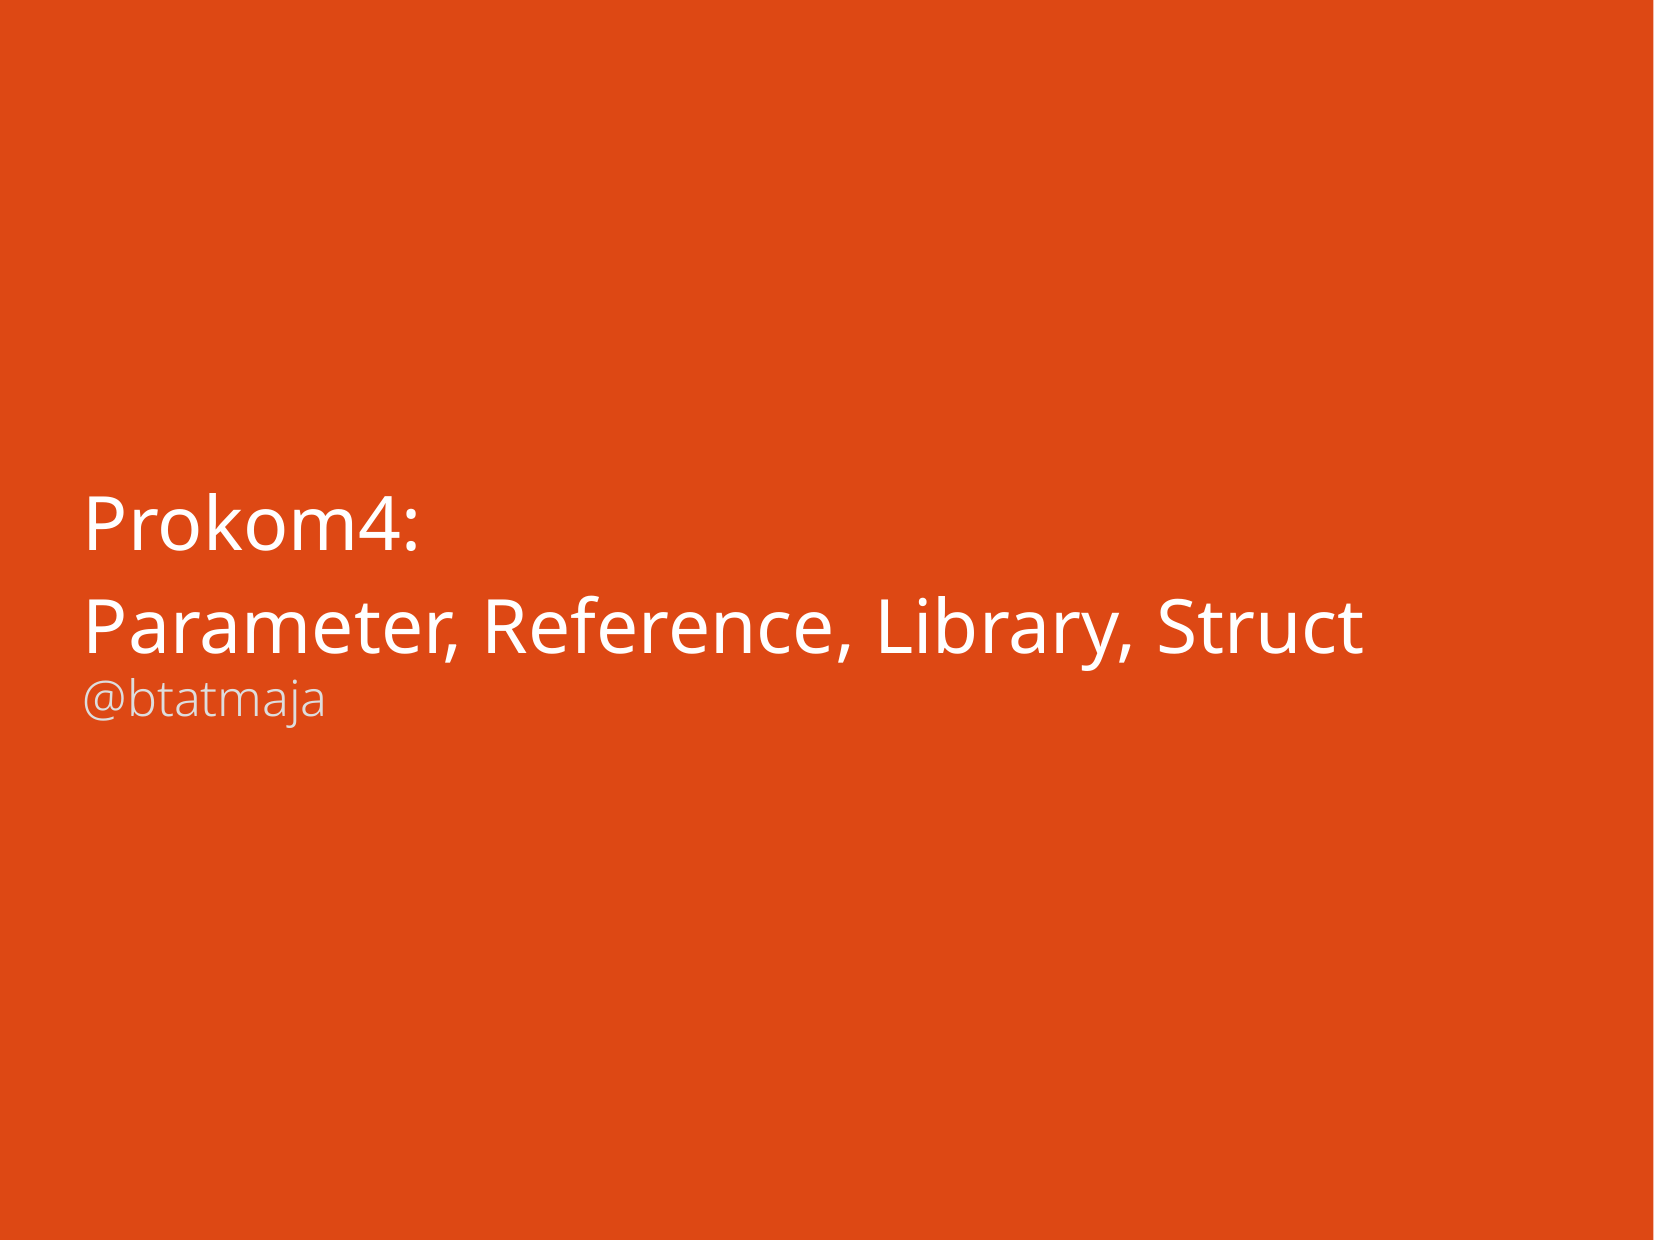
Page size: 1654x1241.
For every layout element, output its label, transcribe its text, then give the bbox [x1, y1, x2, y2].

subtitle @btatmaja [82, 655, 1571, 739]
title Prokom4: Parameter, Reference, Library, Struct [82, 485, 1571, 655]
